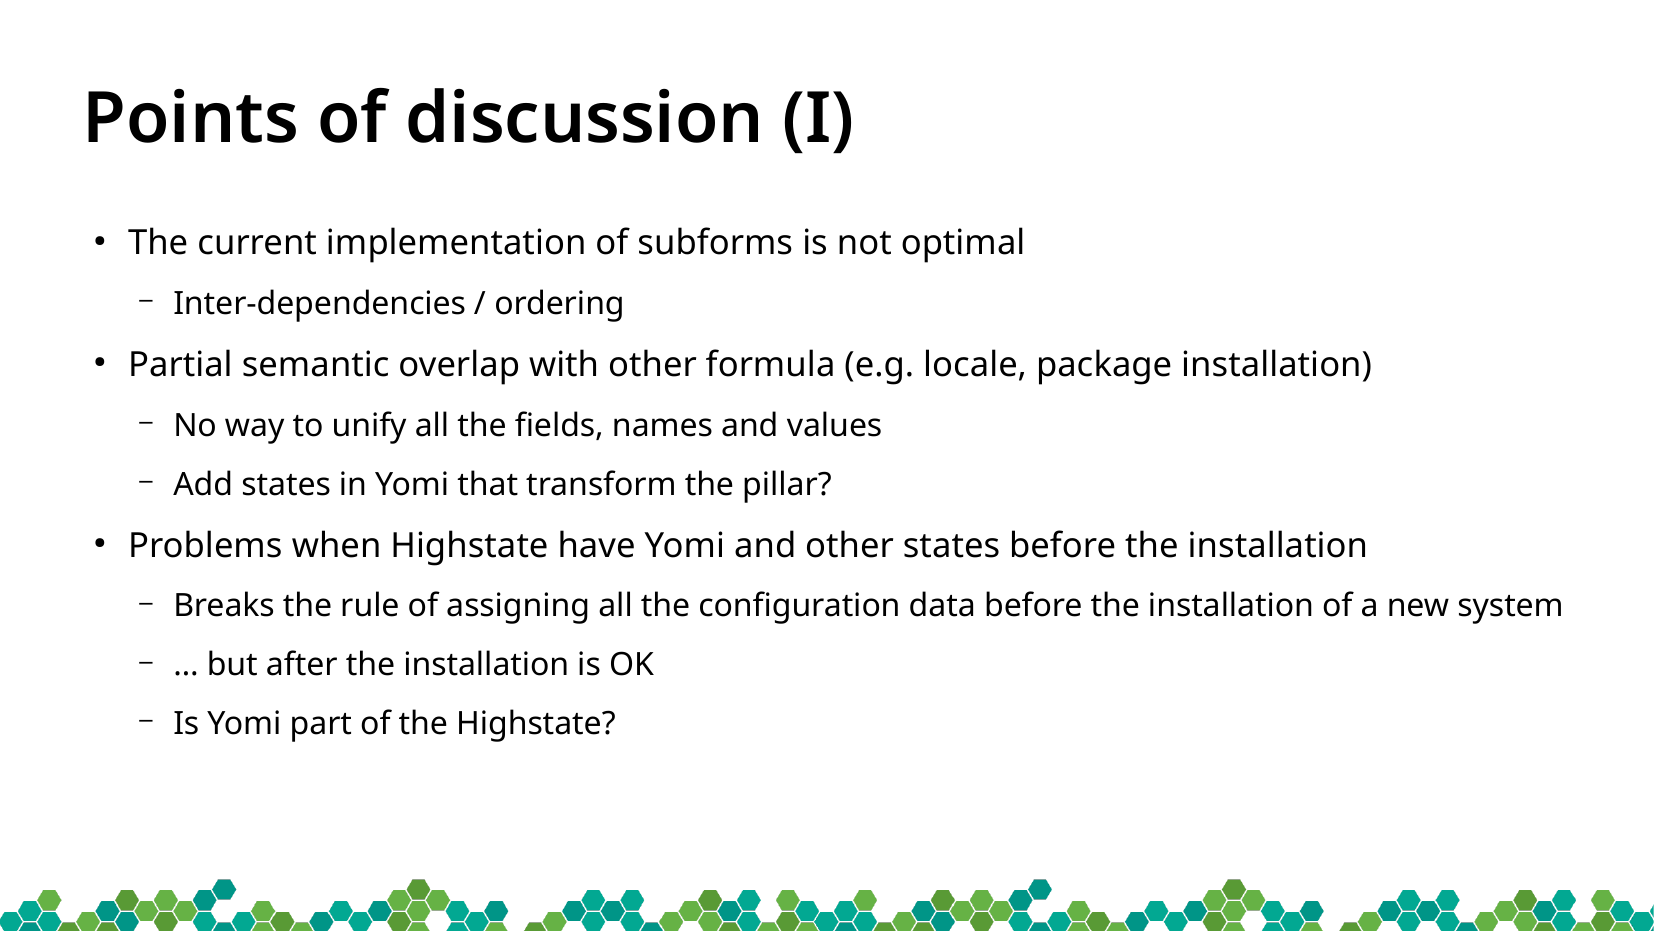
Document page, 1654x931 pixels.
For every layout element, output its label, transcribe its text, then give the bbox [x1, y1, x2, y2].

title Points of discussion (I) [82, 37, 1571, 193]
list The current implementation of subforms is not optimal Inter-dependencies / ordering Partial semantic overlap with other formula (e.g. locale, package installation) No way to unify all the fields, names and values Add states in Yomi that transform the pillar? Problems when Highstate have Yomi and other states before the installation Breaks the rule of assigning all the configuration data before the installation of a new system … but after the installation is OK Is Yomi part of the Highstate? [82, 217, 1571, 758]
picture [0, 871, 1654, 931]
